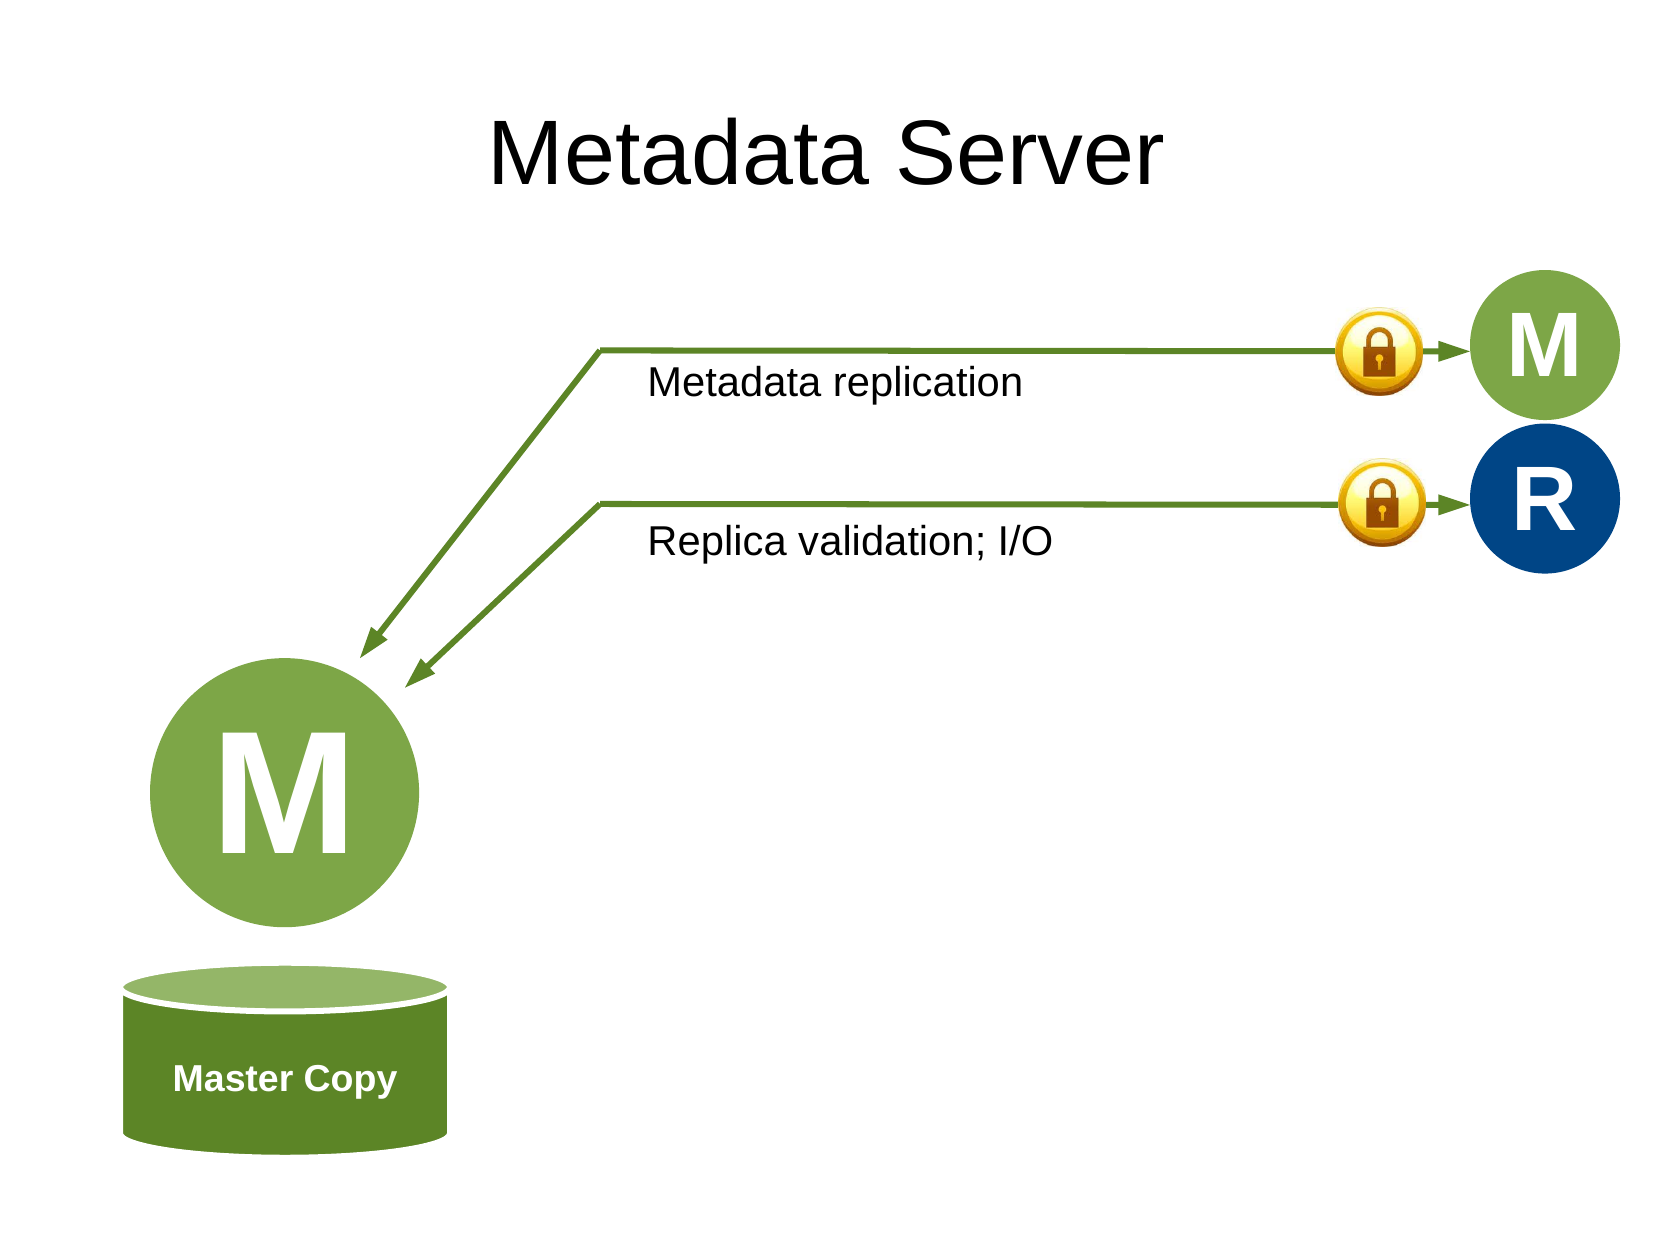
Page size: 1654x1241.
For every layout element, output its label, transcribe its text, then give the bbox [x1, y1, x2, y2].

picture [1338, 458, 1426, 547]
text_box M [150, 658, 420, 928]
text_box R [1470, 423, 1621, 574]
text_box Replica validation; I/O [597, 510, 1441, 572]
text_box M [1470, 270, 1621, 421]
picture [1335, 307, 1423, 396]
text_box Master Copy [135, 1050, 436, 1107]
text_box Metadata replication [597, 350, 1441, 413]
title Metadata Server [82, 49, 1571, 257]
text_box [120, 988, 451, 1158]
text_box Republish /foo/bar [120, 962, 451, 1012]
